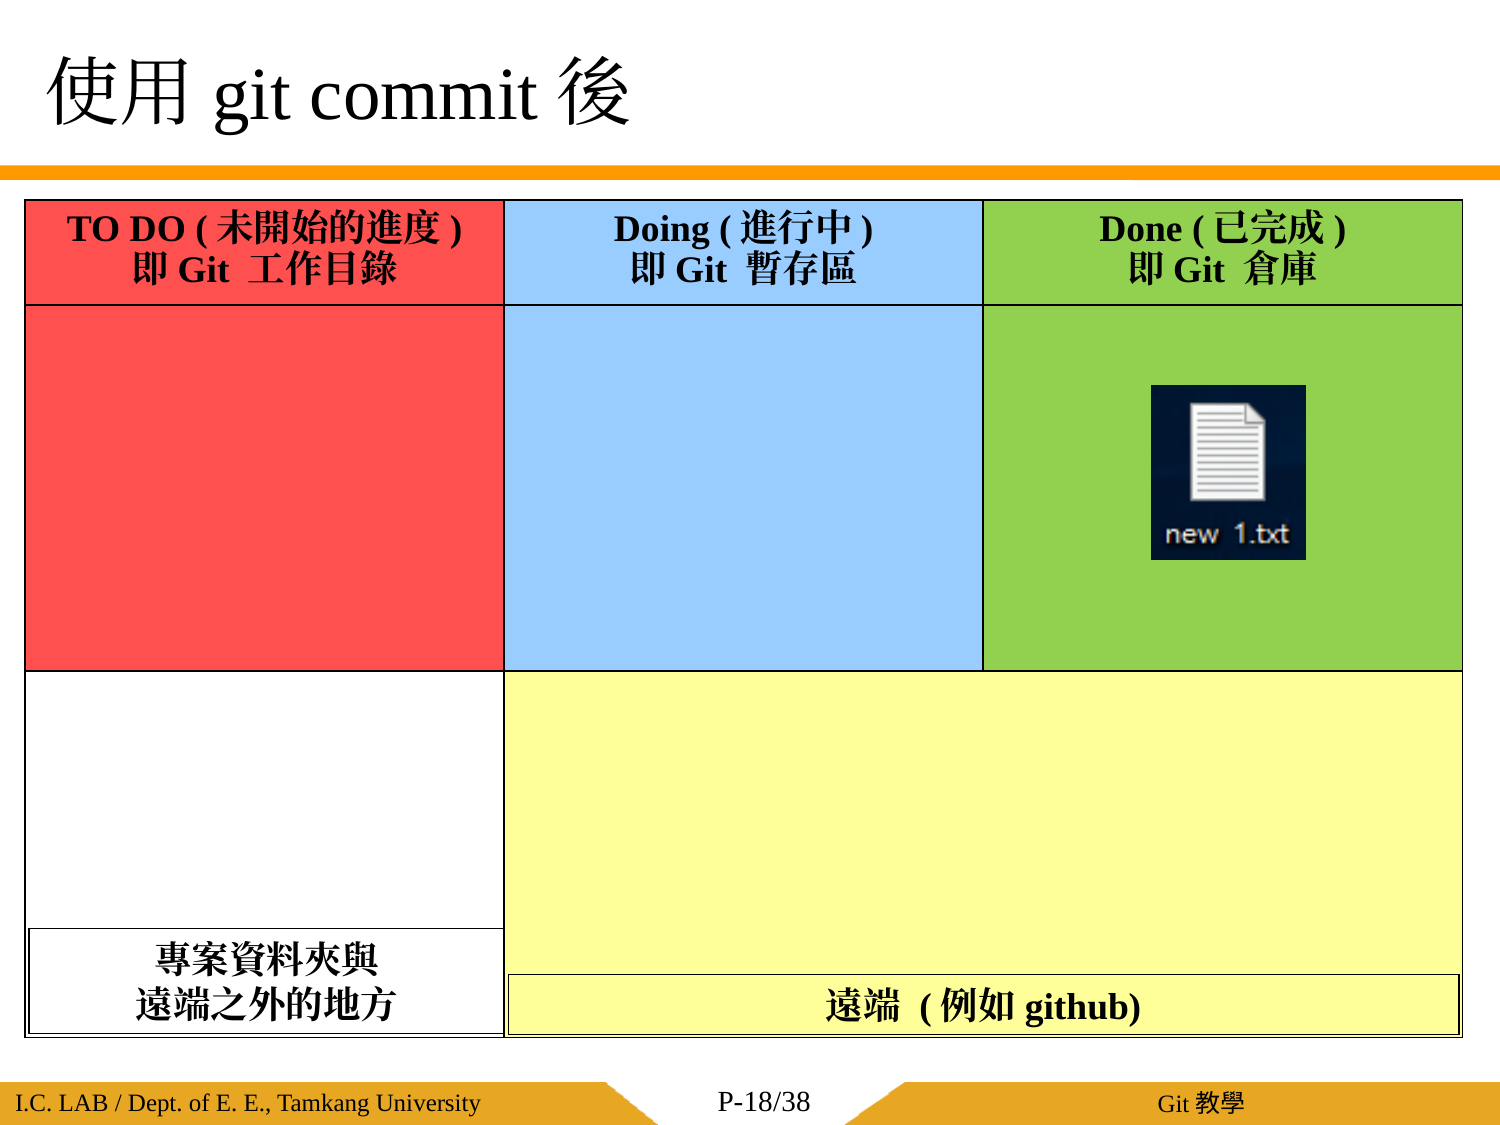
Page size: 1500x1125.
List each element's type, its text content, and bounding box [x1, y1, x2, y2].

picture [842, 1082, 1500, 1125]
table_header TO DO (未開始的進度) 即Git 工作目錄 [26, 201, 503, 304]
table_cell [26, 672, 503, 1037]
picture [0, 1082, 658, 1125]
table_cell [505, 306, 982, 670]
picture [1151, 385, 1306, 560]
title 使用git commit後 [29, 19, 1459, 161]
text_box 專案資料夾與 遠端之外的地方 [29, 928, 505, 1034]
table_cell [26, 306, 503, 670]
table_header Doing (進行中) 即Git 暫存區 [505, 201, 982, 304]
table_header Done (已完成) 即Git 倉庫 [984, 201, 1462, 304]
table_cell [505, 672, 1462, 1037]
text_box 遠端 (例如github) [508, 974, 1459, 1035]
table_cell [984, 306, 1462, 670]
